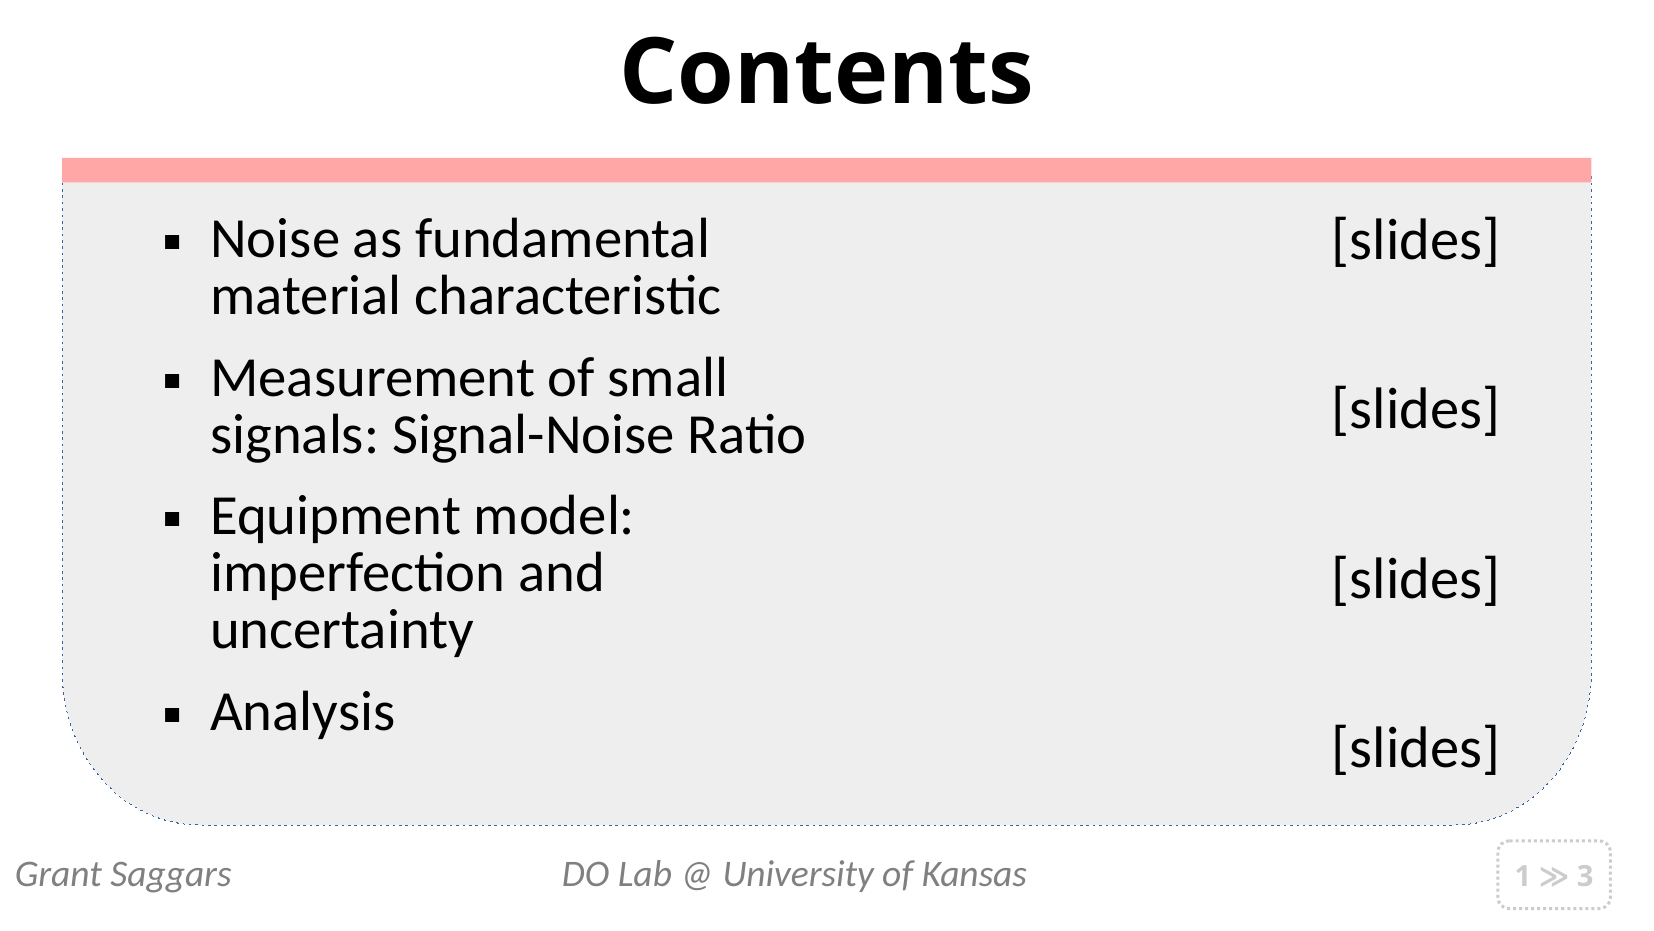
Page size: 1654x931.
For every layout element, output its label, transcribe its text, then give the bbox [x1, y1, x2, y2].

title Contents [82, 8, 1571, 128]
list Noise as fundamental material characteristic Measurement of small signals: Signal-Noise Ratio Equipment model: imperfection and uncertainty Analysis [150, 215, 809, 788]
list [slides] [slides] [slides] [slides] [841, 215, 1501, 788]
